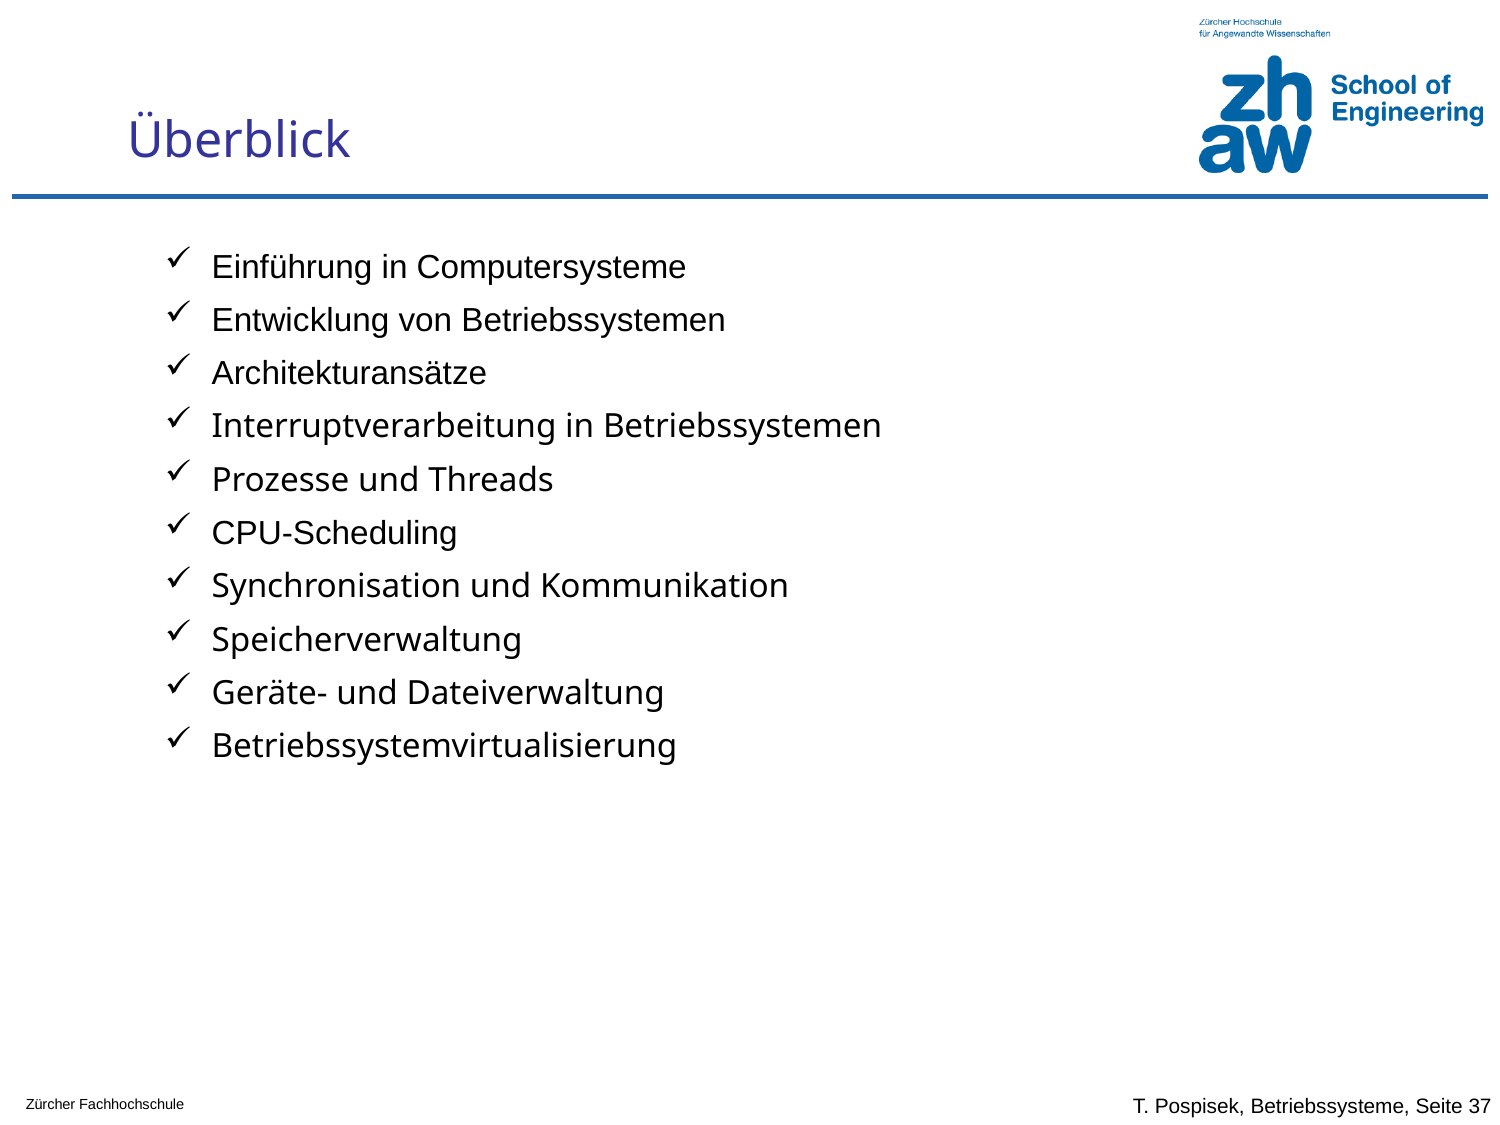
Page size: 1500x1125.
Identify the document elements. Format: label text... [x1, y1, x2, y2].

text_box Einführung in Computersysteme Entwicklung von Betriebssystemen Architekturansätze Interruptverarbeitung in Betriebssystemen Prozesse und Threads CPU-Scheduling Synchronisation und Kommunikation Speicherverwaltung Geräte- und Dateiverwaltung Betriebssystemvirtualisierung [149, 237, 1363, 1013]
title Überblick [112, 50, 1391, 175]
picture [1199, 19, 1483, 173]
